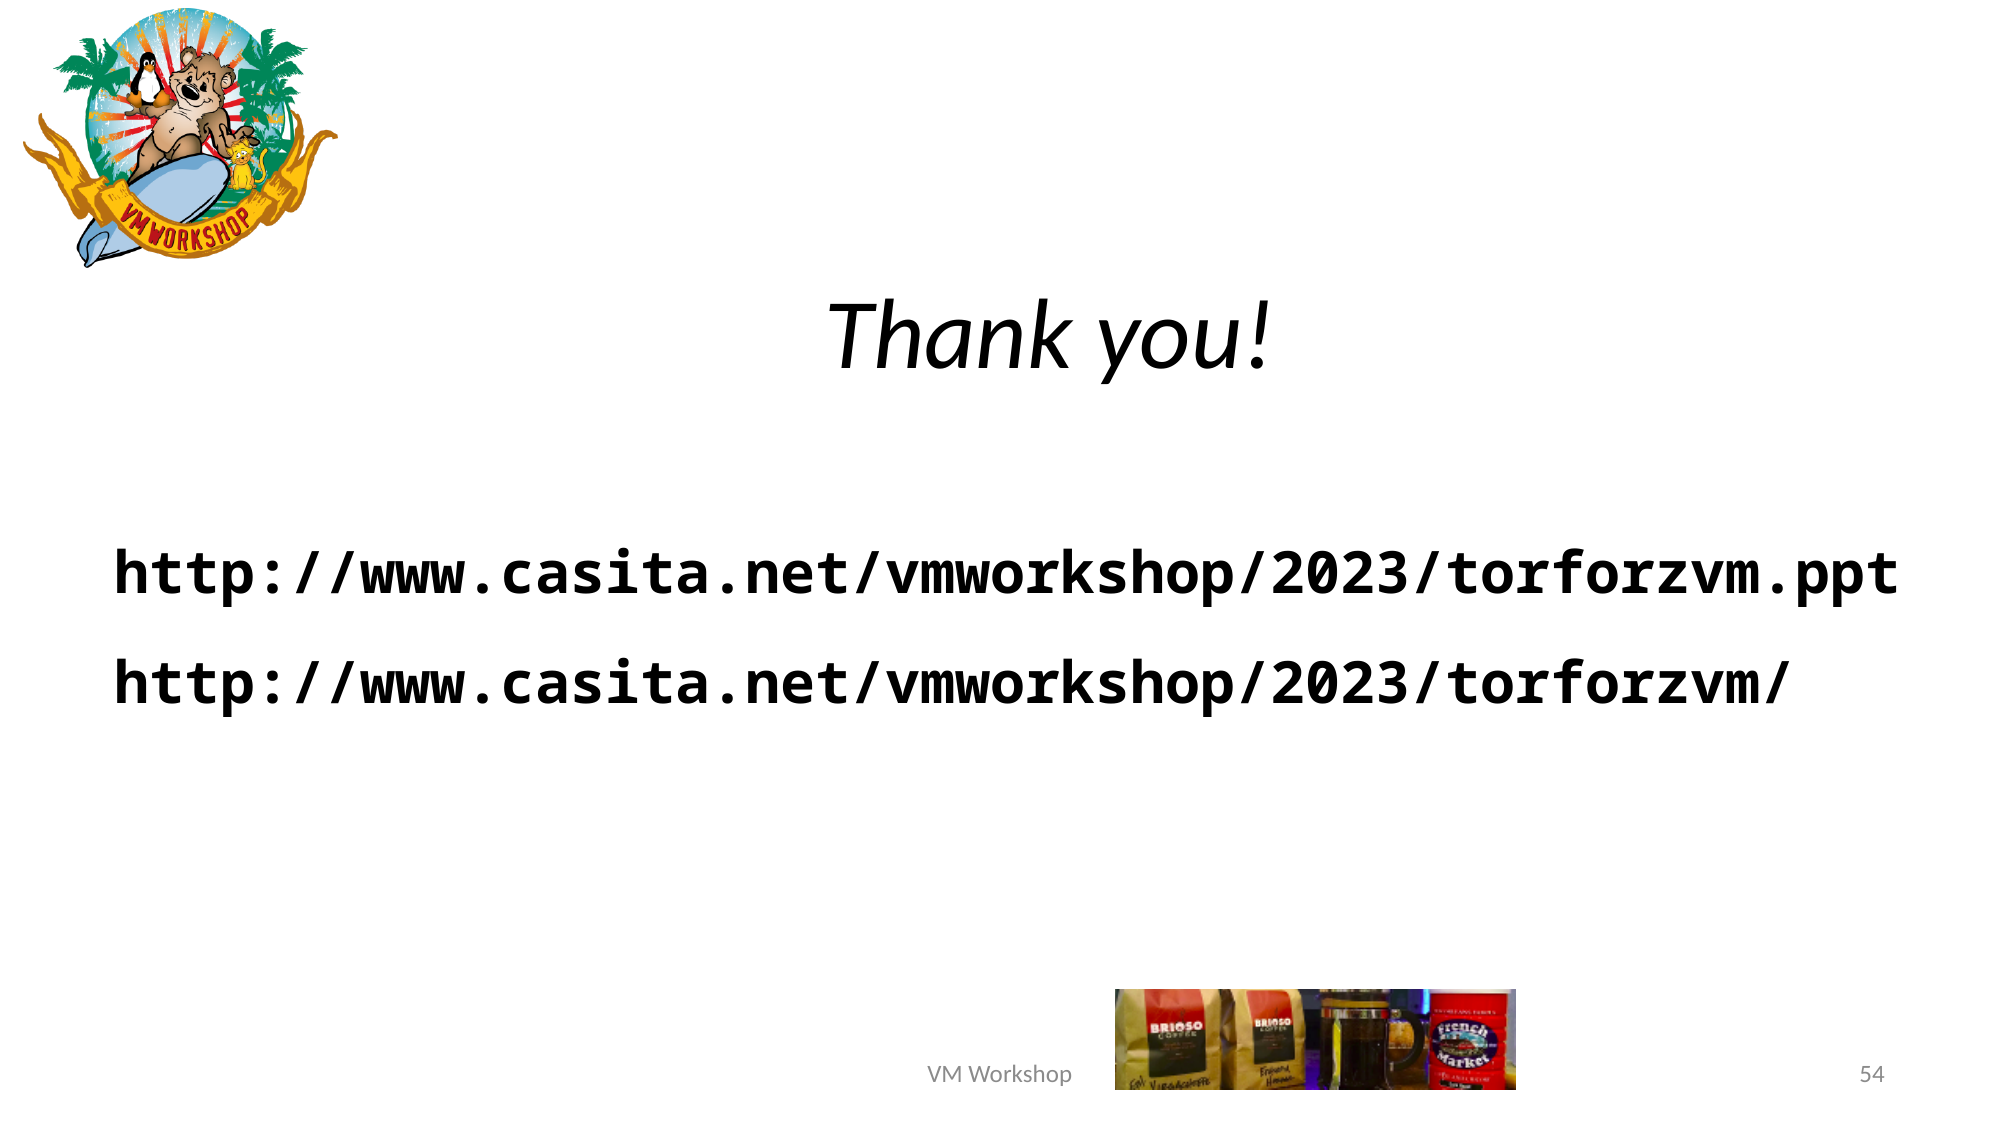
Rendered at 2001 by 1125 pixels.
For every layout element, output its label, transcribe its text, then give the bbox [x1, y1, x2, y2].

picture [1115, 1004, 1516, 1090]
list Thank you! http://www.casita.net/vmworkshop/2023/torforzvm.ppt http://www.casita.net/vmworkshop/2023/torforzvm/ [99, 260, 2000, 1004]
picture [23, 8, 338, 269]
